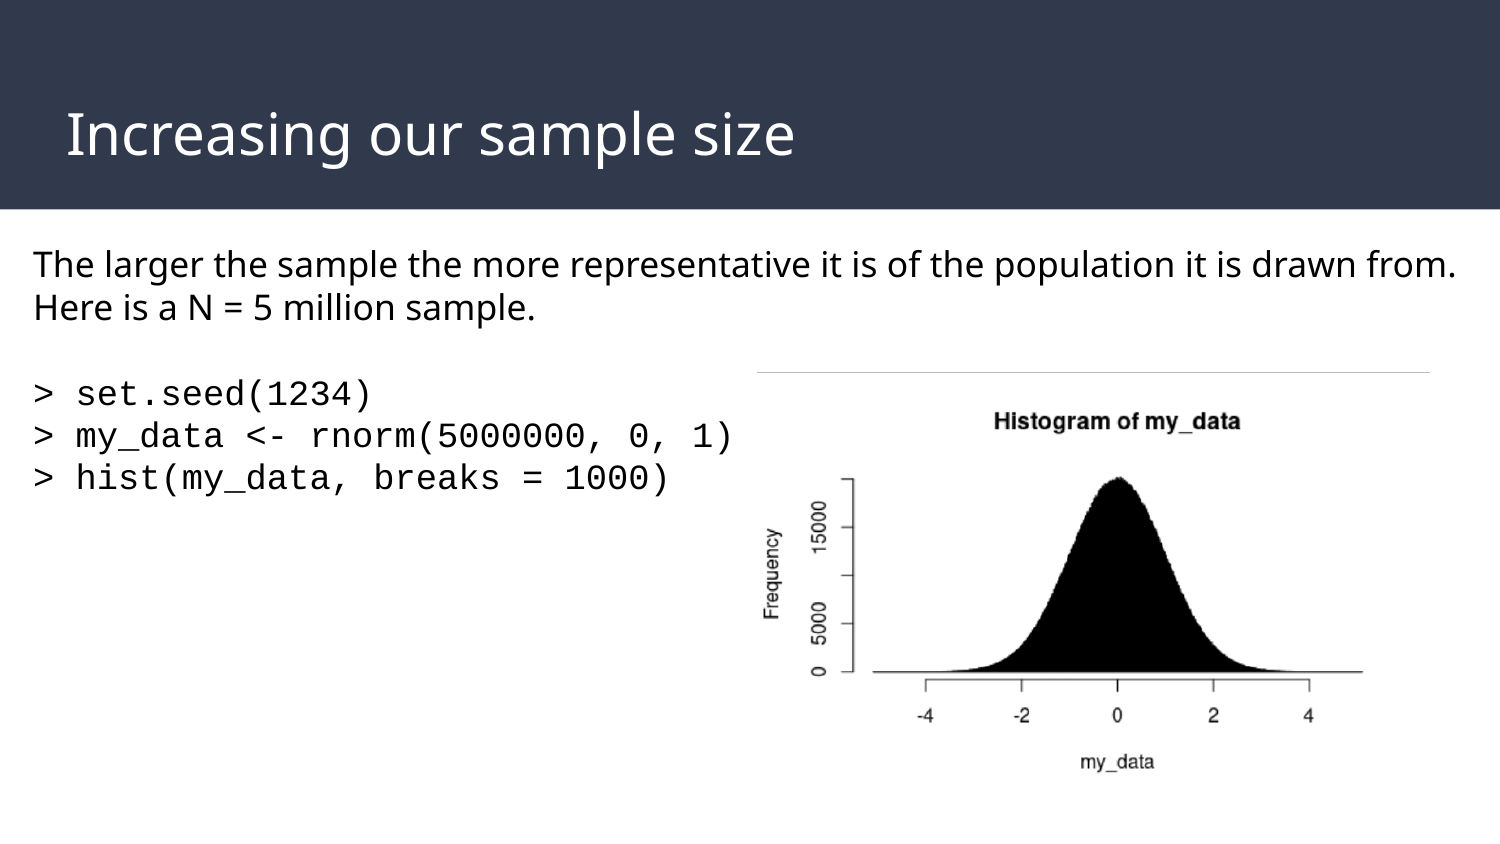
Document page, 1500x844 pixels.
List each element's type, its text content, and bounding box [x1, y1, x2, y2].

text_box The larger the sample the more representative it is of the population it is drawn from. Here is a N = 5 million sample. > set.seed(1234) > my_data <- rnorm(5000000, 0, 1) > hist(my_data, breaks = 1000) [18, 227, 1481, 834]
picture [757, 372, 1430, 797]
title Increasing our sample size [51, 82, 1449, 185]
